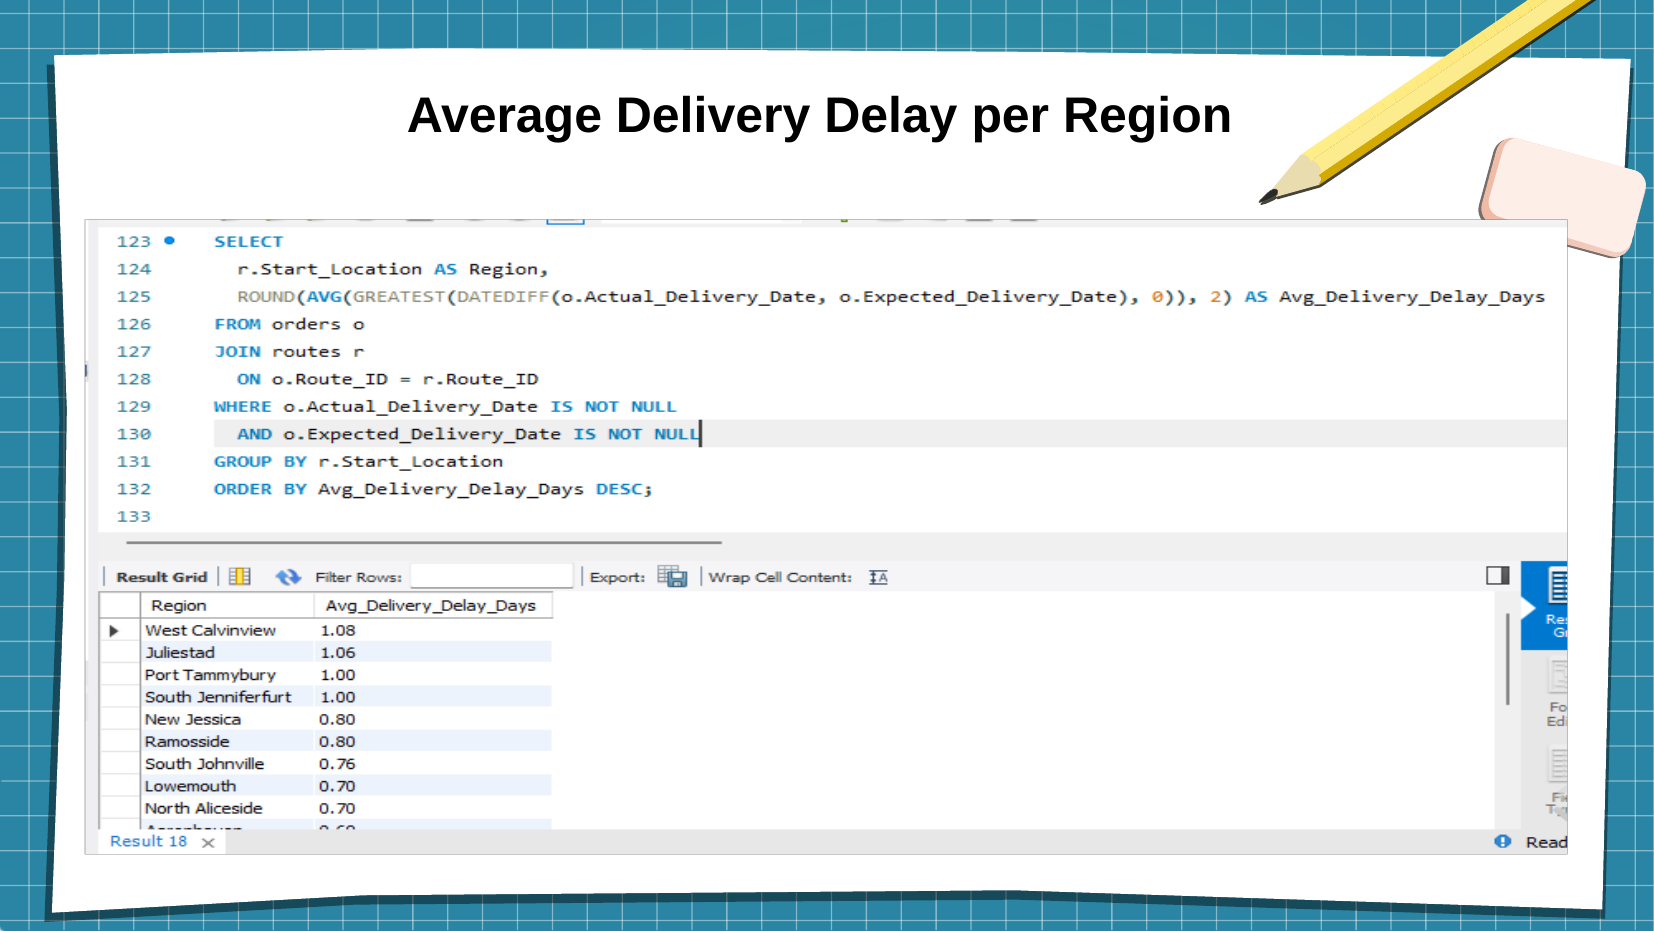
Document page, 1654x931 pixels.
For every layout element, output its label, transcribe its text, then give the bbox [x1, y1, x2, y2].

title Average Delivery Delay per Region [82, 37, 1571, 193]
picture [82, 217, 1571, 857]
